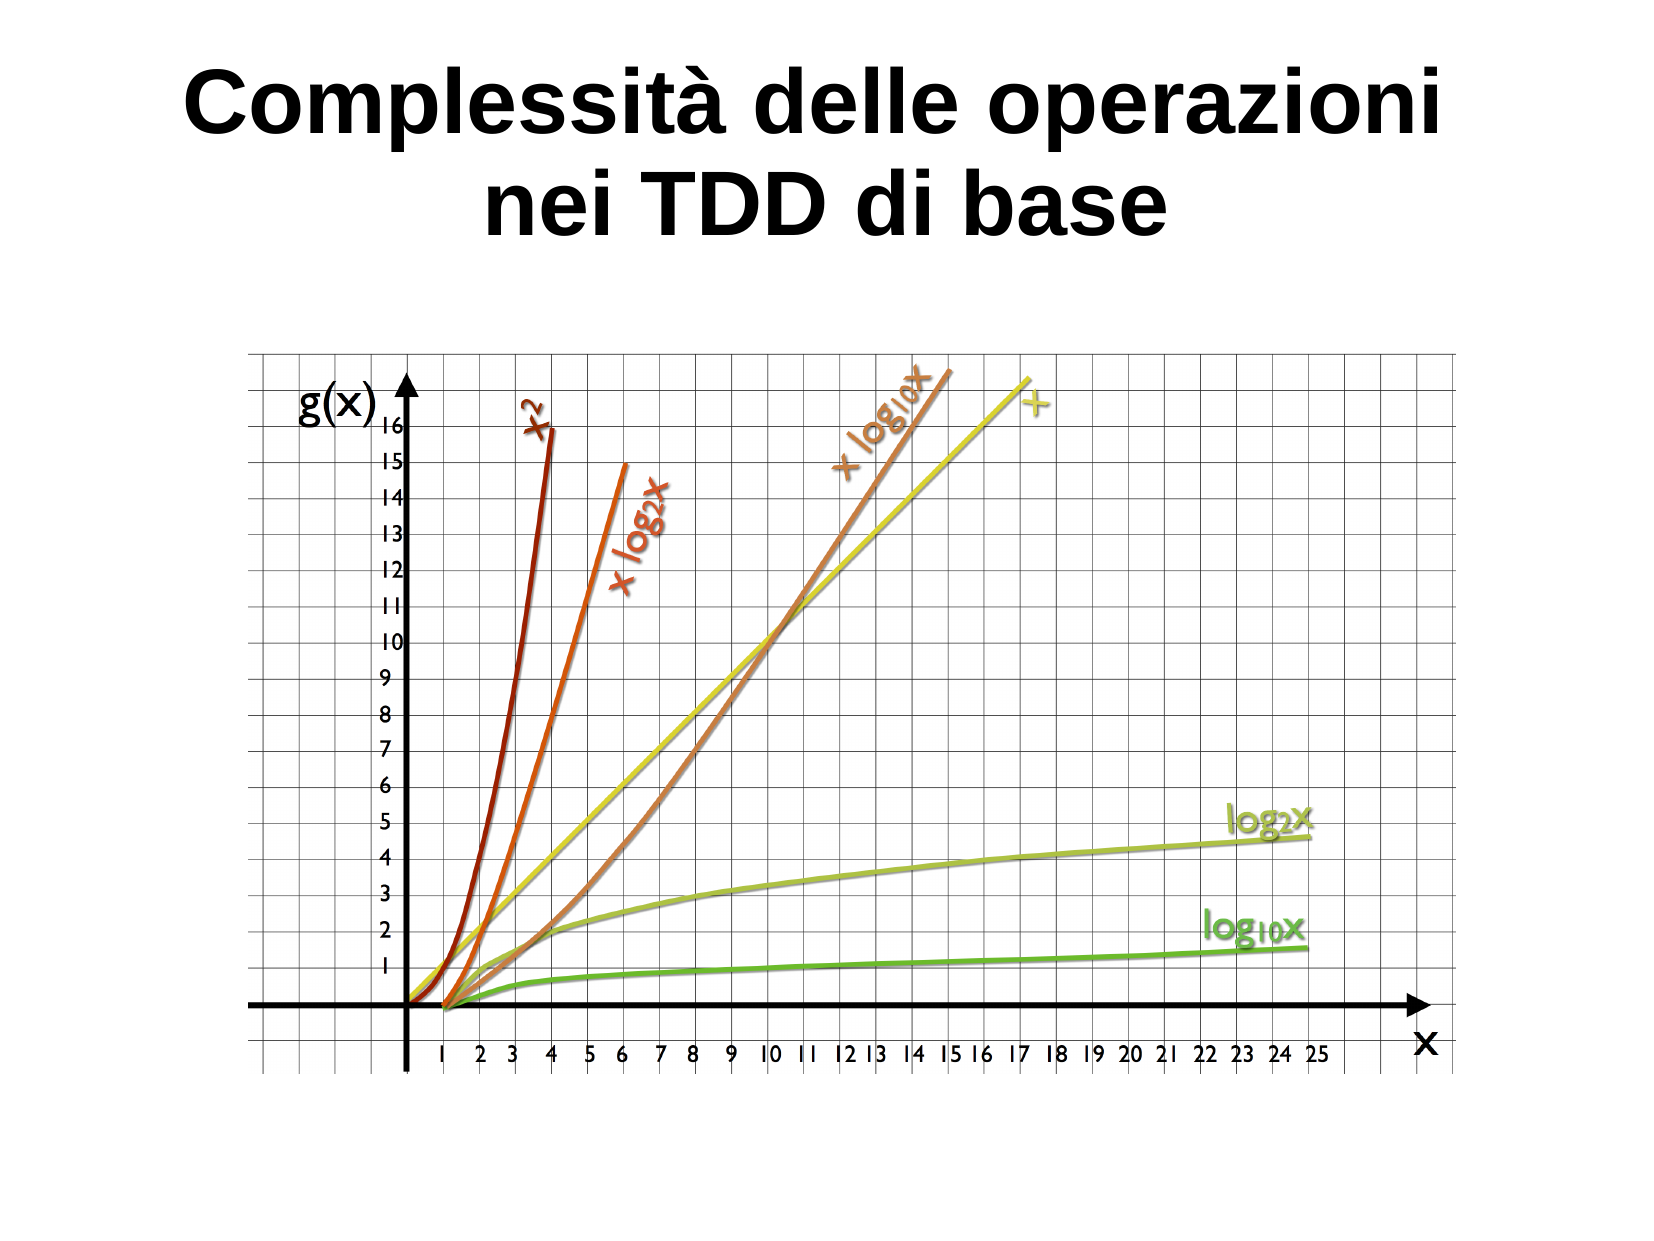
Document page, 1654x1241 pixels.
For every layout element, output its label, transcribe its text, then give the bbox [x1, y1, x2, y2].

title Complessità delle operazioni nei TDD di base [82, 49, 1571, 257]
picture [248, 353, 1456, 1074]
